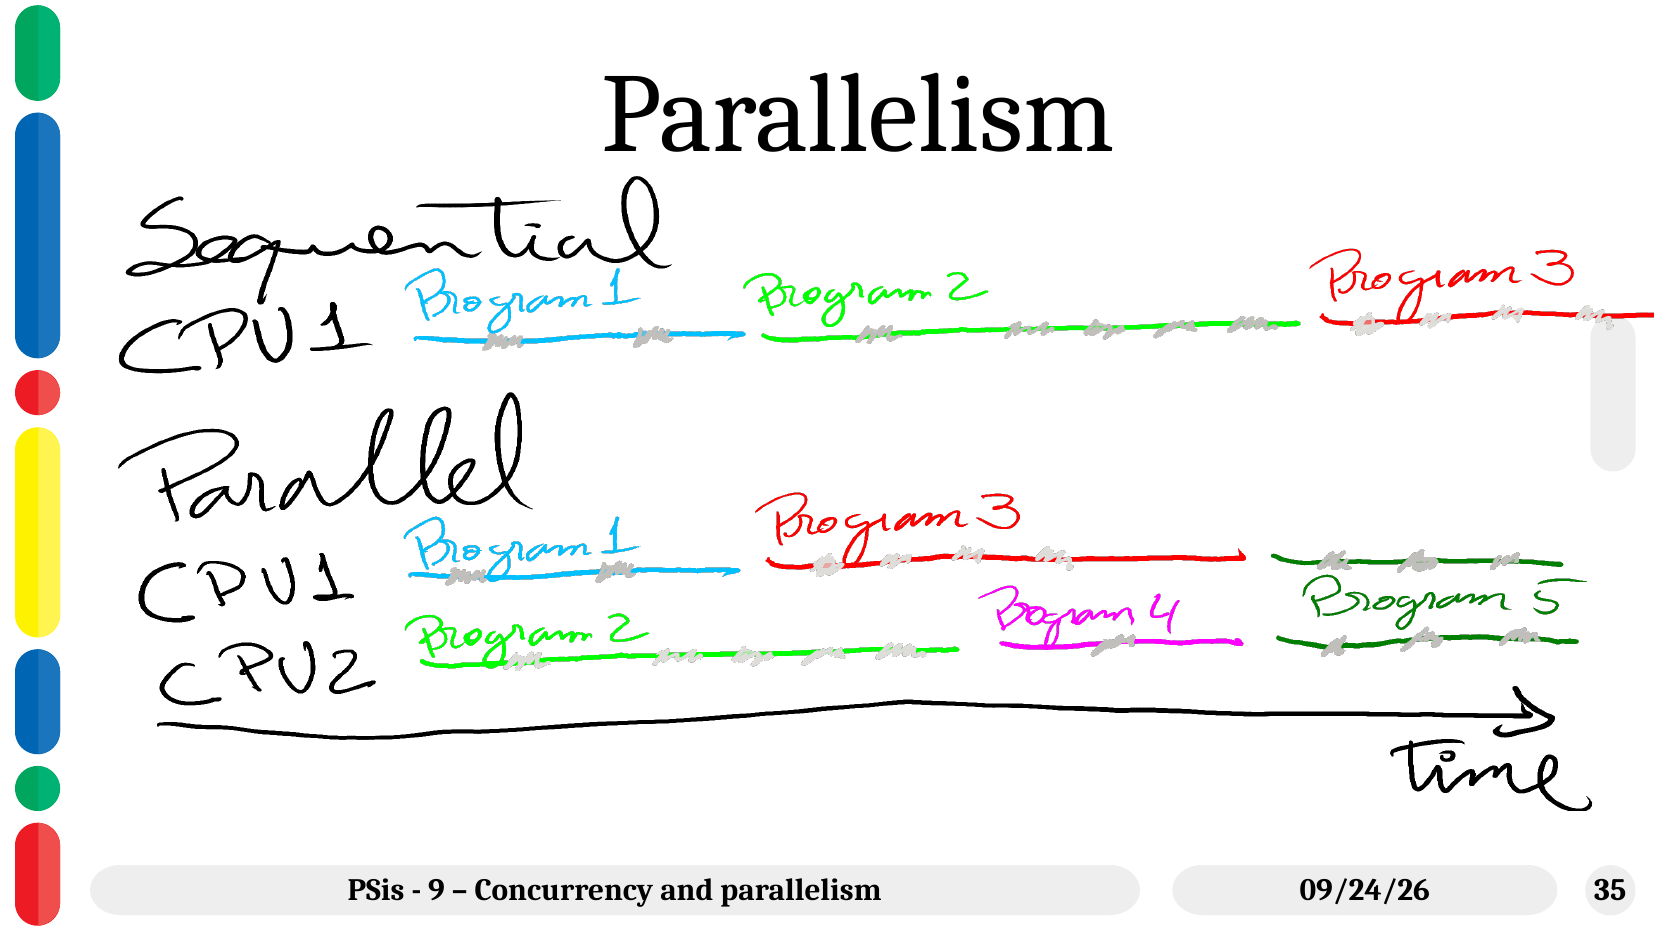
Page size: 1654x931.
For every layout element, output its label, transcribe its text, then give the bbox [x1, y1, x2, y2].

picture [75, 152, 1654, 811]
title Parallelism [82, 37, 1636, 152]
